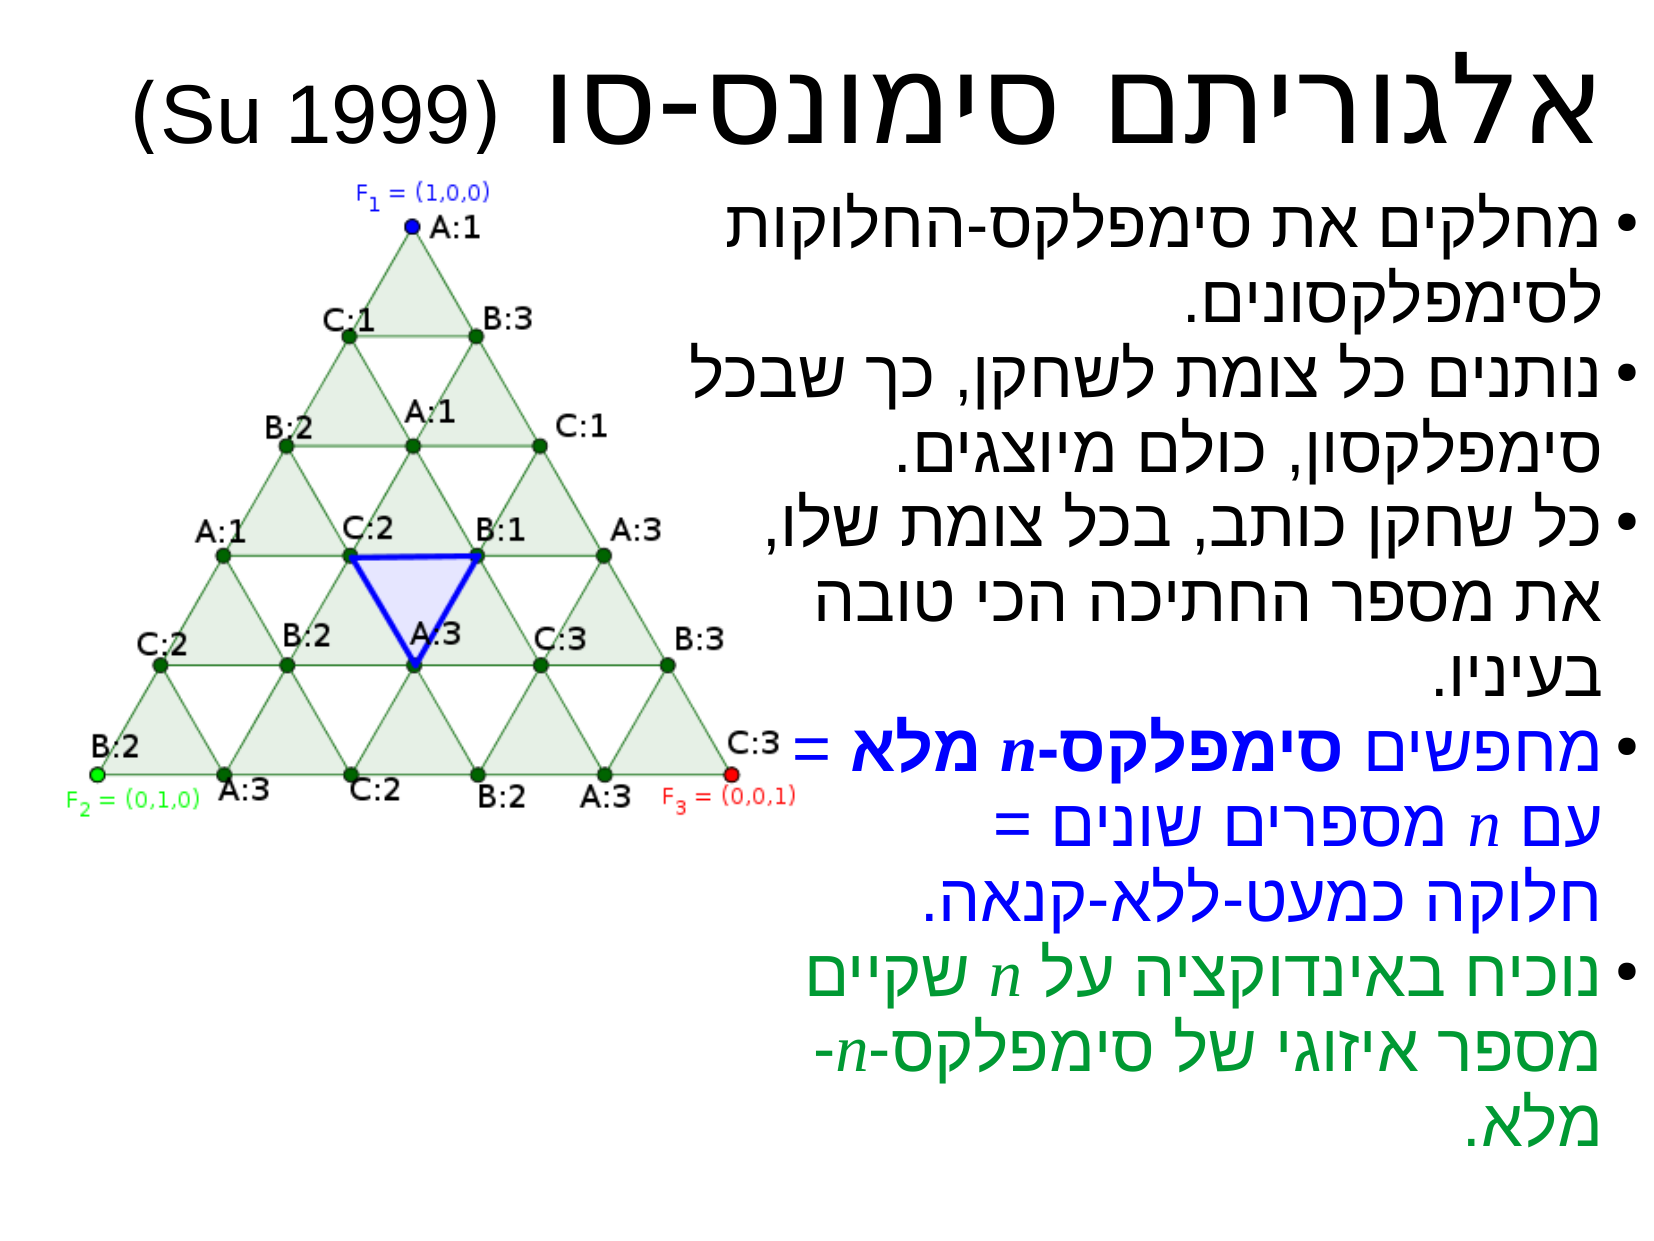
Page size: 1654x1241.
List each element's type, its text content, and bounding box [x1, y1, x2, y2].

text_box מחלקים את סימפלקס-החלוקות לסימפלקסונים. נותנים כל צומת לשחקן, כך שבכל סימפלקסון, כולם מיוצגים. כל שחקן כותב, בכל צומת שלו, את מספר החתיכה הכי טובה בעיניו. מחפשים סימפלקס-n מלא = עם n מספרים שונים = חלוקה כמעט-ללא-קנאה. נוכיח באינדוקציה על n שקיים מספר איזוגי של סימפלקס-n-מלא. [660, 180, 1654, 1241]
picture [42, 167, 811, 855]
title אלגוריתם סימונס-סו (Su 1999) [30, 7, 1654, 181]
